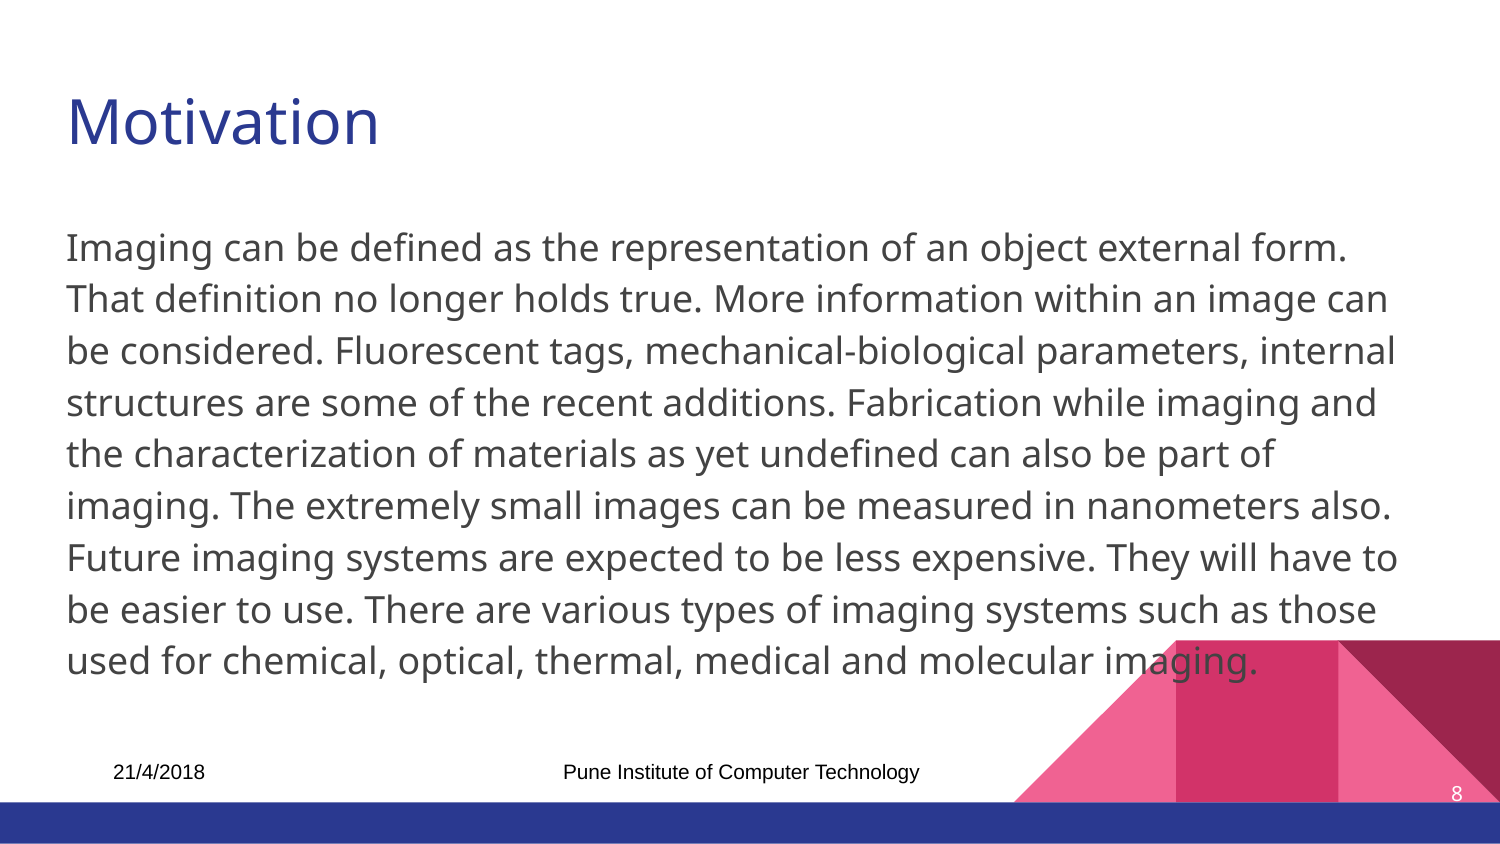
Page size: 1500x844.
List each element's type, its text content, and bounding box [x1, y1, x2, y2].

list Imaging can be defined as the representation of an object external form. That definition no longer holds true. More information within an image can be considered. Fluorescent tags, mechanical-biological parameters, internal structures are some of the recent additions. Fabrication while imaging and the characterization of materials as yet undefined can also be part of imaging. The extremely small images can be measured in nanometers also. Future imaging systems are expected to be less expensive. They will have to be easier to use. There are various types of imaging systems such as those used for chemical, optical, thermal, medical and molecular imaging. [51, 201, 1449, 722]
title Motivation [51, 67, 1449, 167]
slide_number <number> [1387, 762, 1478, 828]
